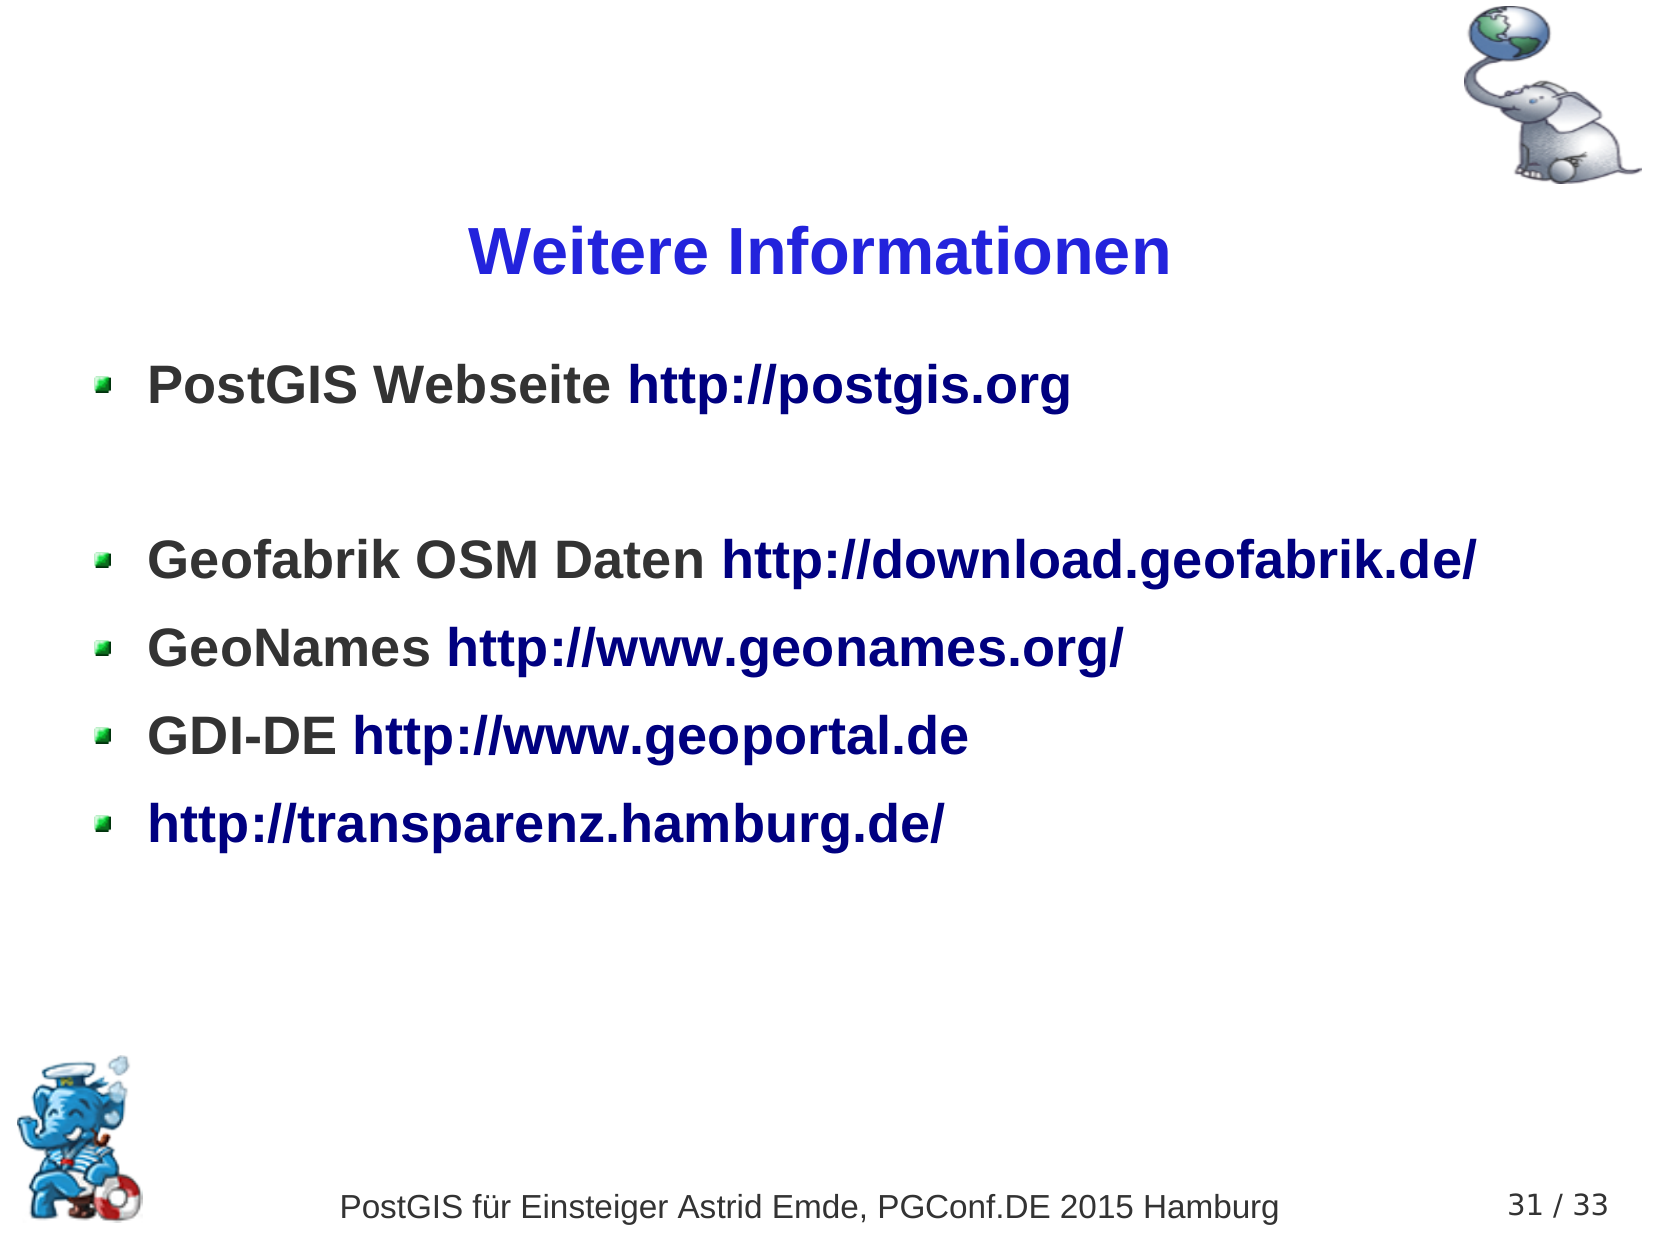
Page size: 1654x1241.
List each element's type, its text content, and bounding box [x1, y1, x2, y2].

picture [1464, 6, 1642, 184]
title Weitere Informationen [76, 177, 1565, 325]
list PostGIS Webseite http://postgis.org Geofabrik OSM Daten http://download.geofabrik.de/ GeoNames http://www.geonames.org/ GDI-DE http://www.geoportal.de http://transparenz.hamburg.de/ [76, 354, 1565, 1173]
picture [17, 1055, 143, 1223]
